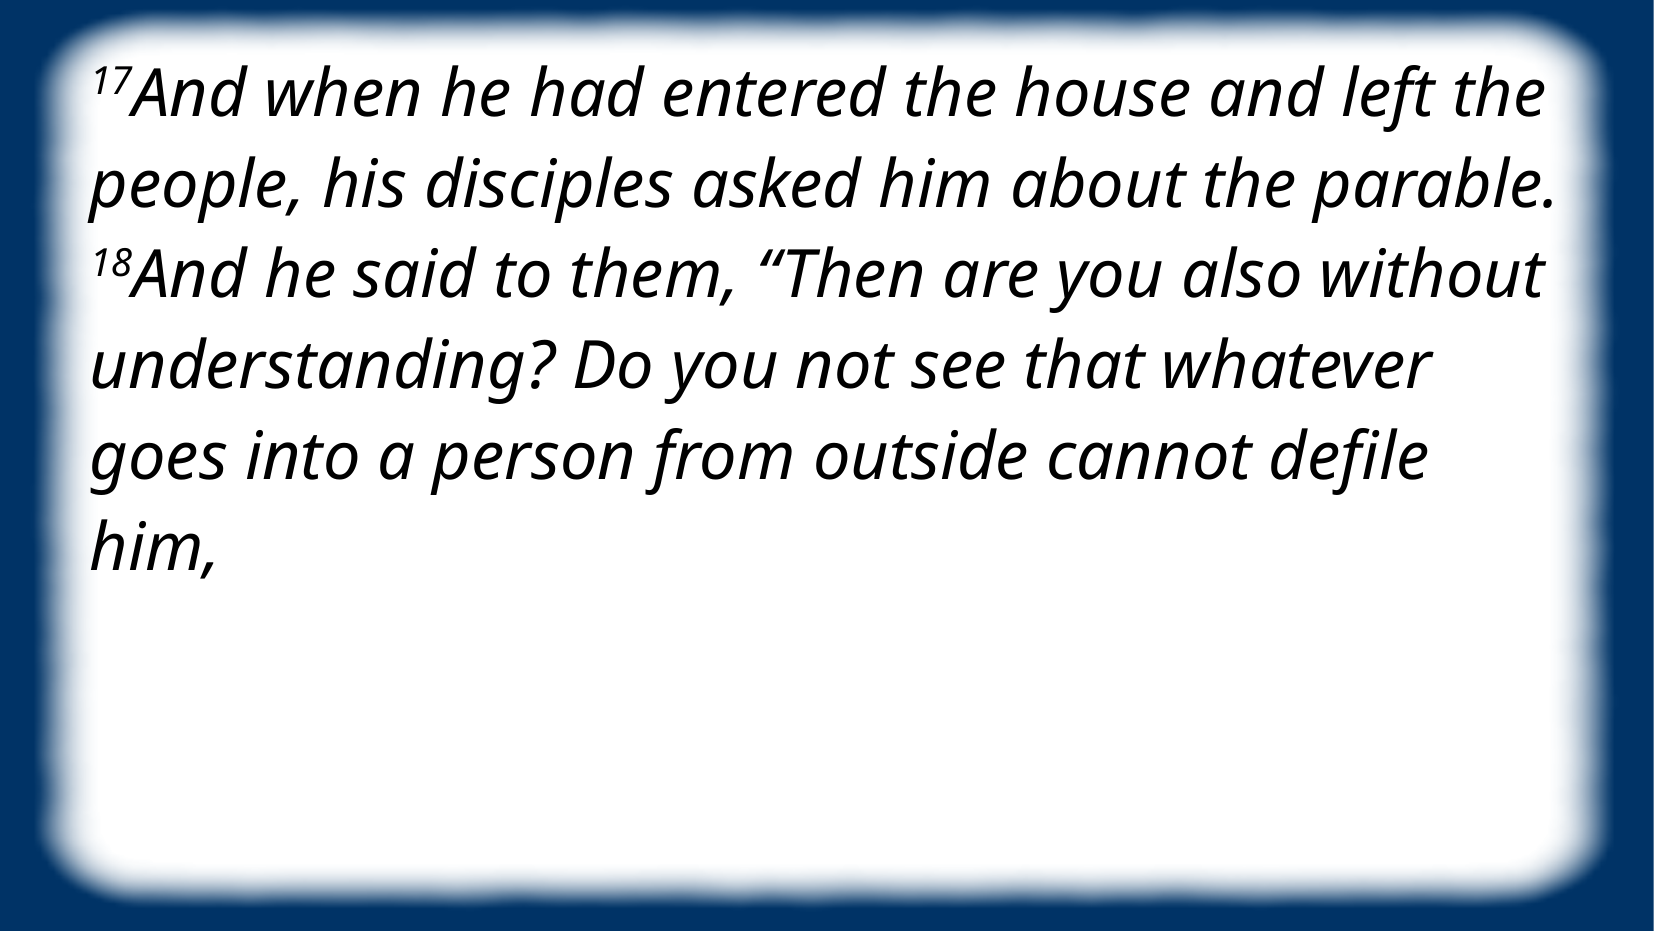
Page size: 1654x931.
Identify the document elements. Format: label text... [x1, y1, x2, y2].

text_box 17And when he had entered the house and left the people, his disciples asked him about the parable. 18And he said to them, “Then are you also without understanding? Do you not see that whatever goes into a person from outside cannot defile him, [75, 37, 1591, 586]
picture [0, 0, 1654, 931]
